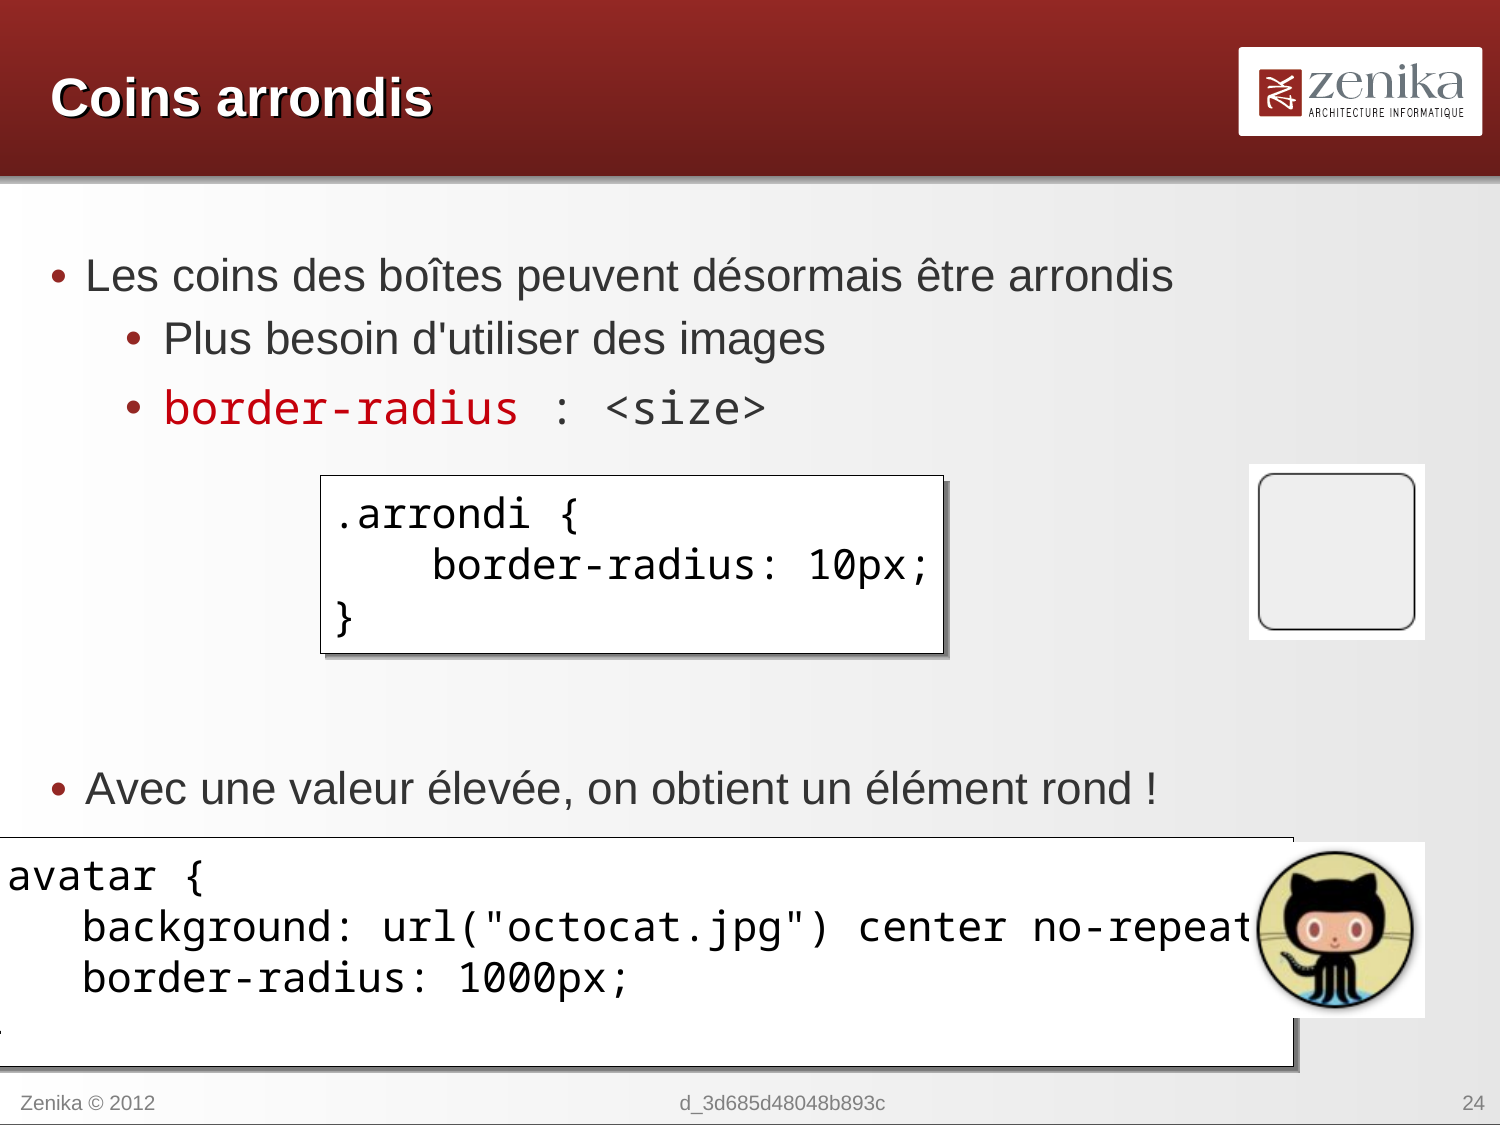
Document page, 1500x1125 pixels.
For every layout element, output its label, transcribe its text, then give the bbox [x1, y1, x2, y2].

title Coins arrondis [50, 15, 1206, 180]
list Les coins des boîtes peuvent désormais être arrondis Plus besoin d'utiliser des images border-radius : <size> Avec une valeur élevée, on obtient un élément rond ! [50, 249, 1435, 1079]
text_box .avatar { background: url("octocat.jpg") center no-repeat; border-radius: 1000px; } [0, 837, 1294, 1067]
text_box .arrondi { border-radius: 10px; } [320, 475, 944, 654]
picture [1257, 58, 1464, 125]
picture [1249, 842, 1425, 1018]
picture [1249, 464, 1425, 640]
